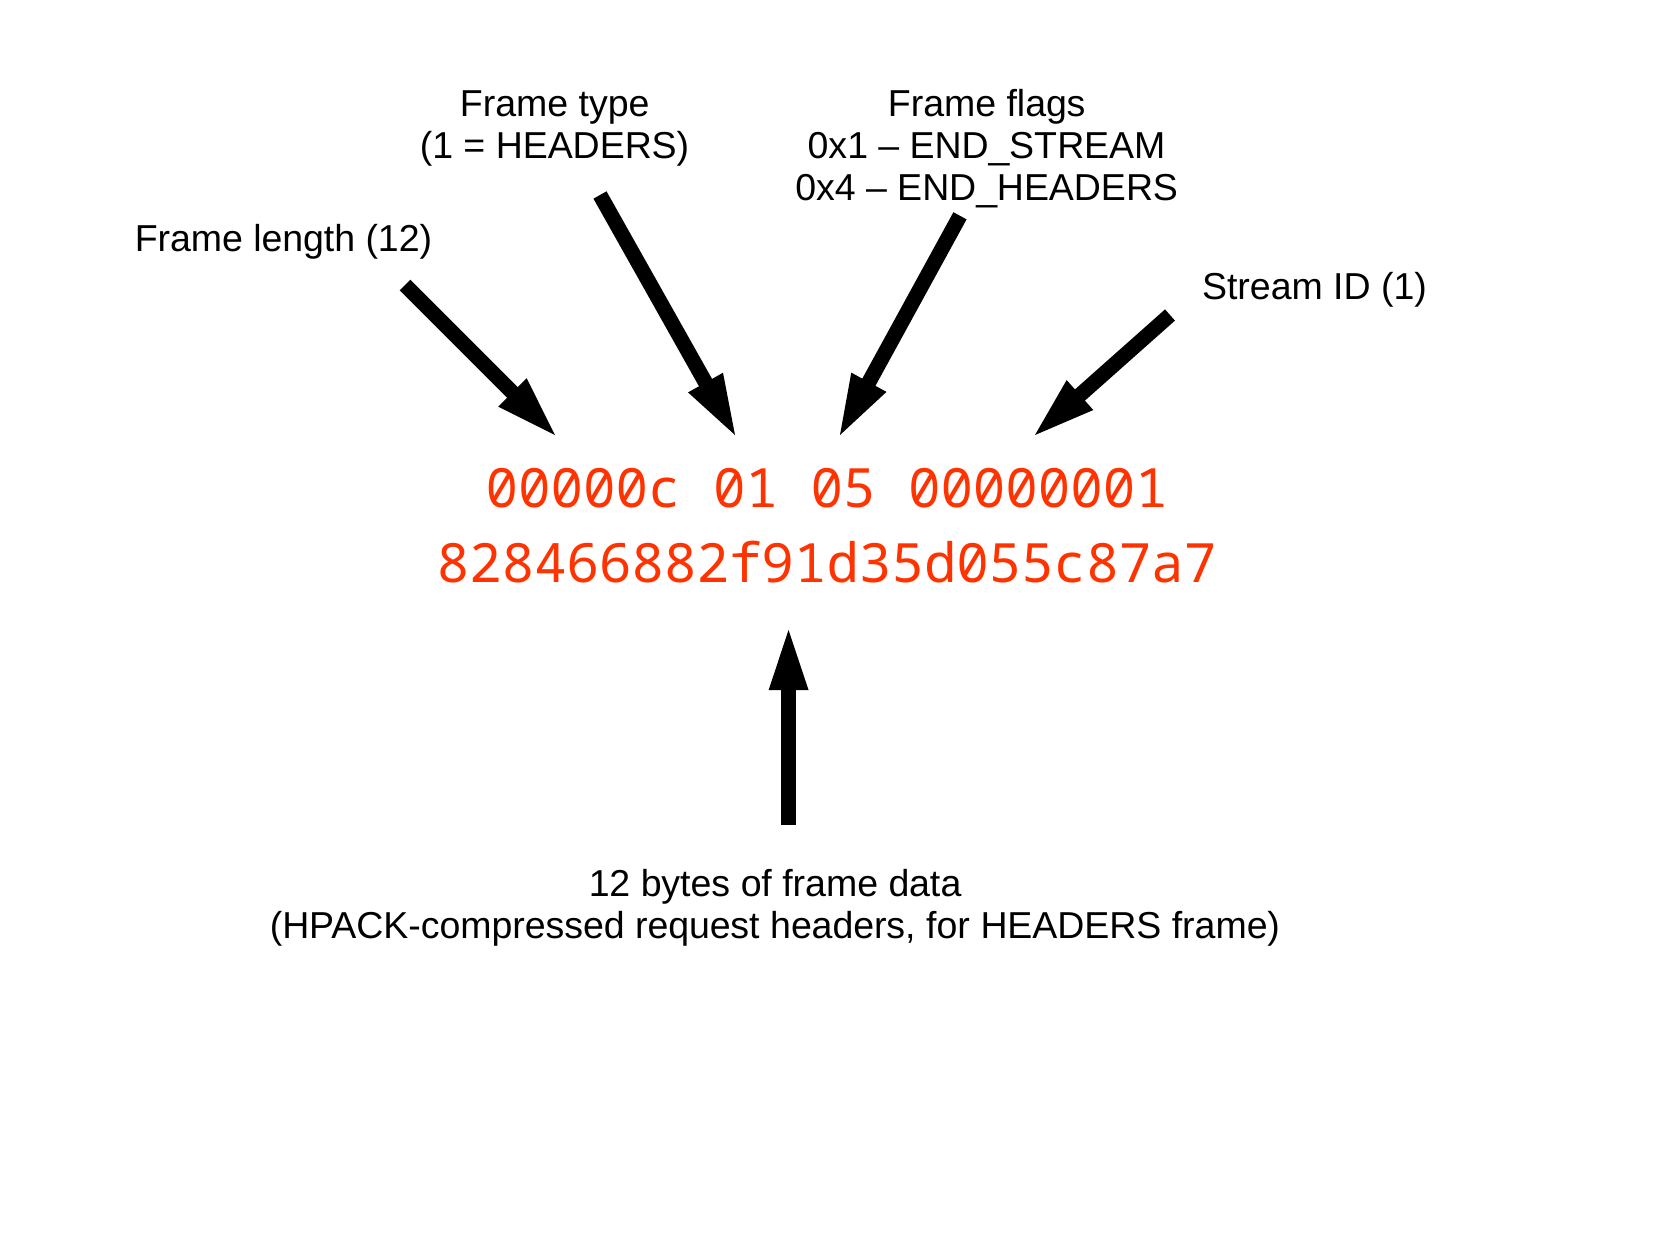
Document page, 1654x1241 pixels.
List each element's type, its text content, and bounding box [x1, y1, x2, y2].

list 00000c 01 05 00000001 828466882f91d35d055c87a7 [82, 450, 1571, 1109]
text_box Frame flags 0x1 – END_STREAM 0x4 – END_HEADERS [780, 75, 1194, 216]
text_box Frame length (12) [120, 210, 448, 267]
text_box 12 bytes of frame data (HPACK-compressed request headers, for HEADERS frame) [255, 855, 1300, 954]
text_box Stream ID (1) [1187, 258, 1443, 316]
text_box Frame type (1 = HEADERS) [405, 75, 705, 174]
